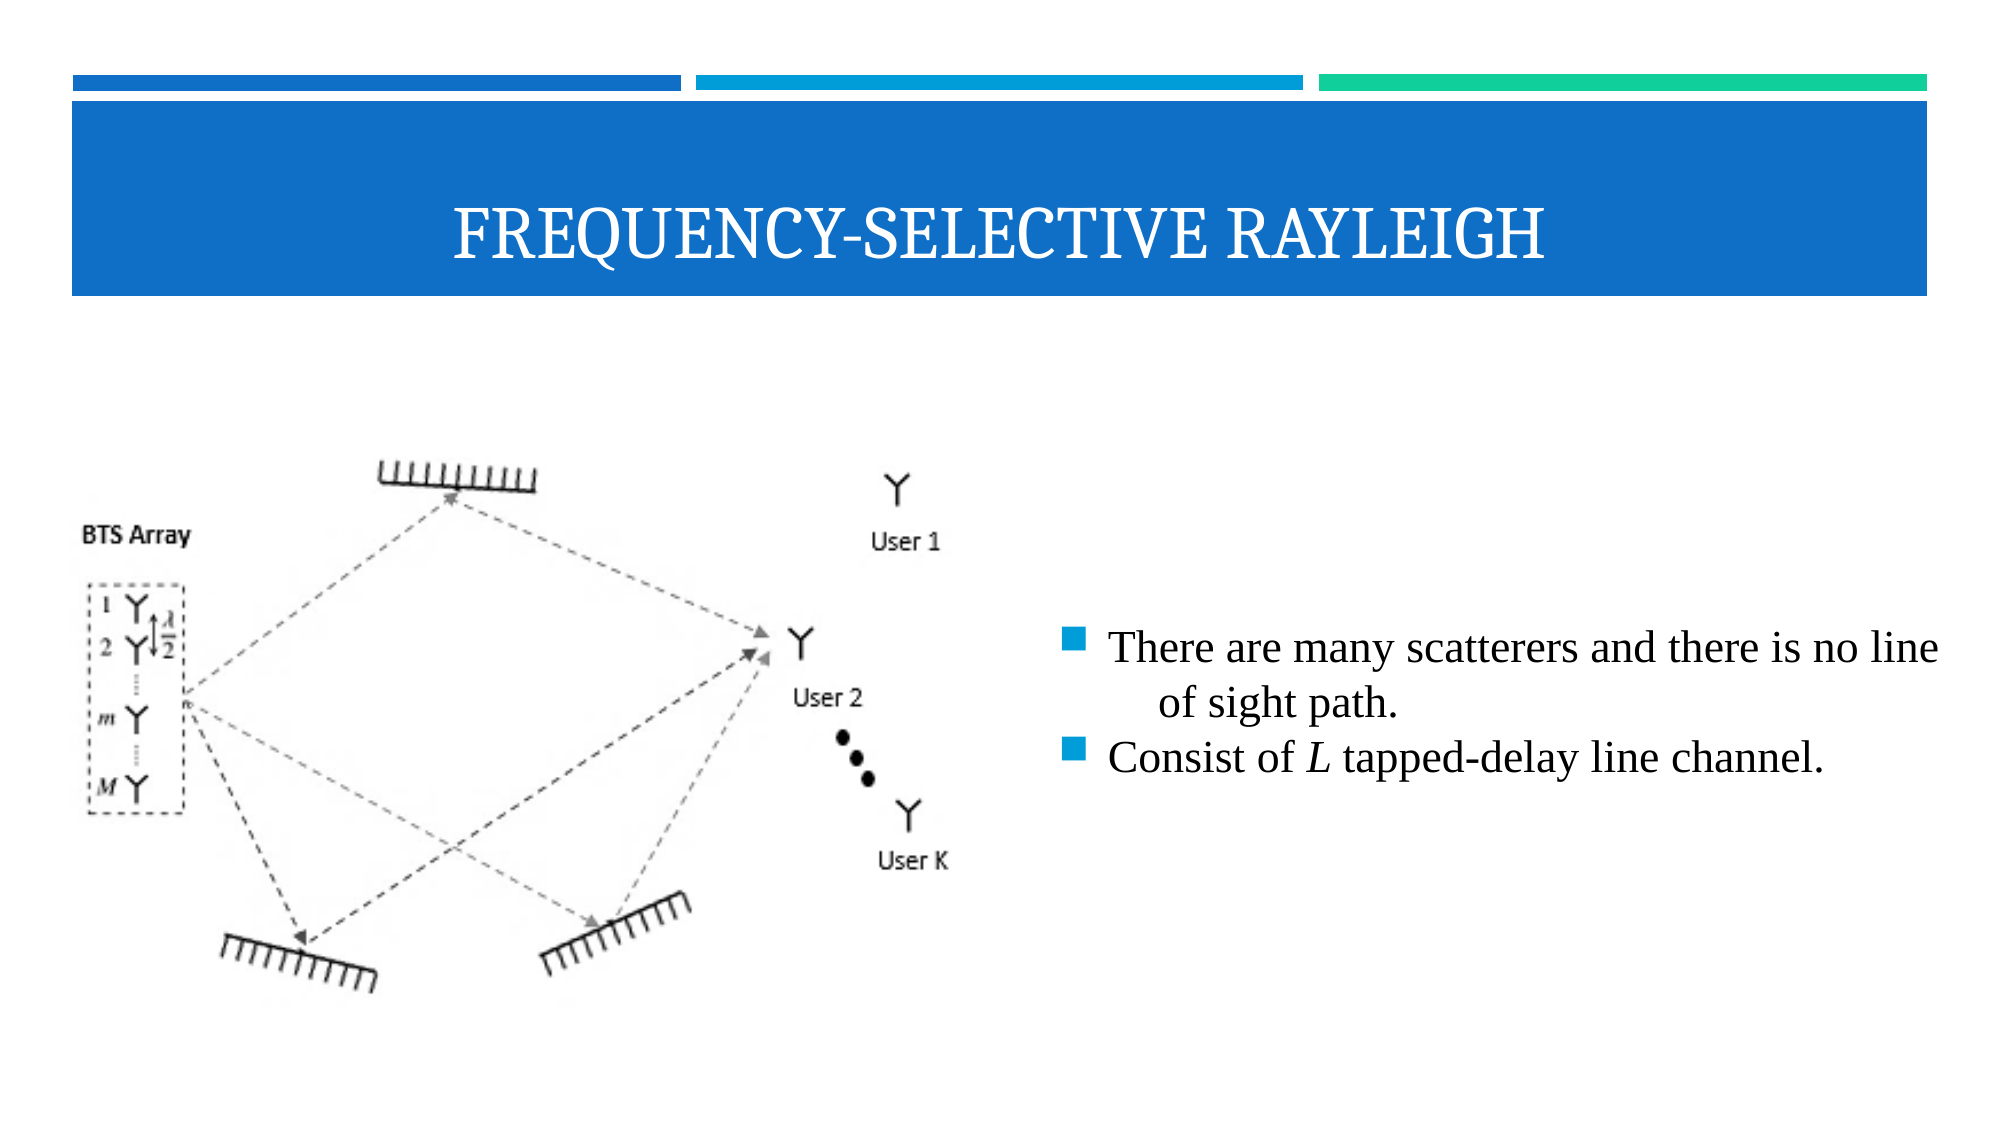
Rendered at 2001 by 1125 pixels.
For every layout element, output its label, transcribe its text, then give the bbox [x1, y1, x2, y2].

picture [34, 457, 1043, 1017]
title FREQUENCY-SELECTIVE RAYLEIGH [95, 115, 1905, 282]
list There are many scatterers and there is no line of sight path. Consist of L tapped-delay line channel. [1042, 336, 1965, 1062]
